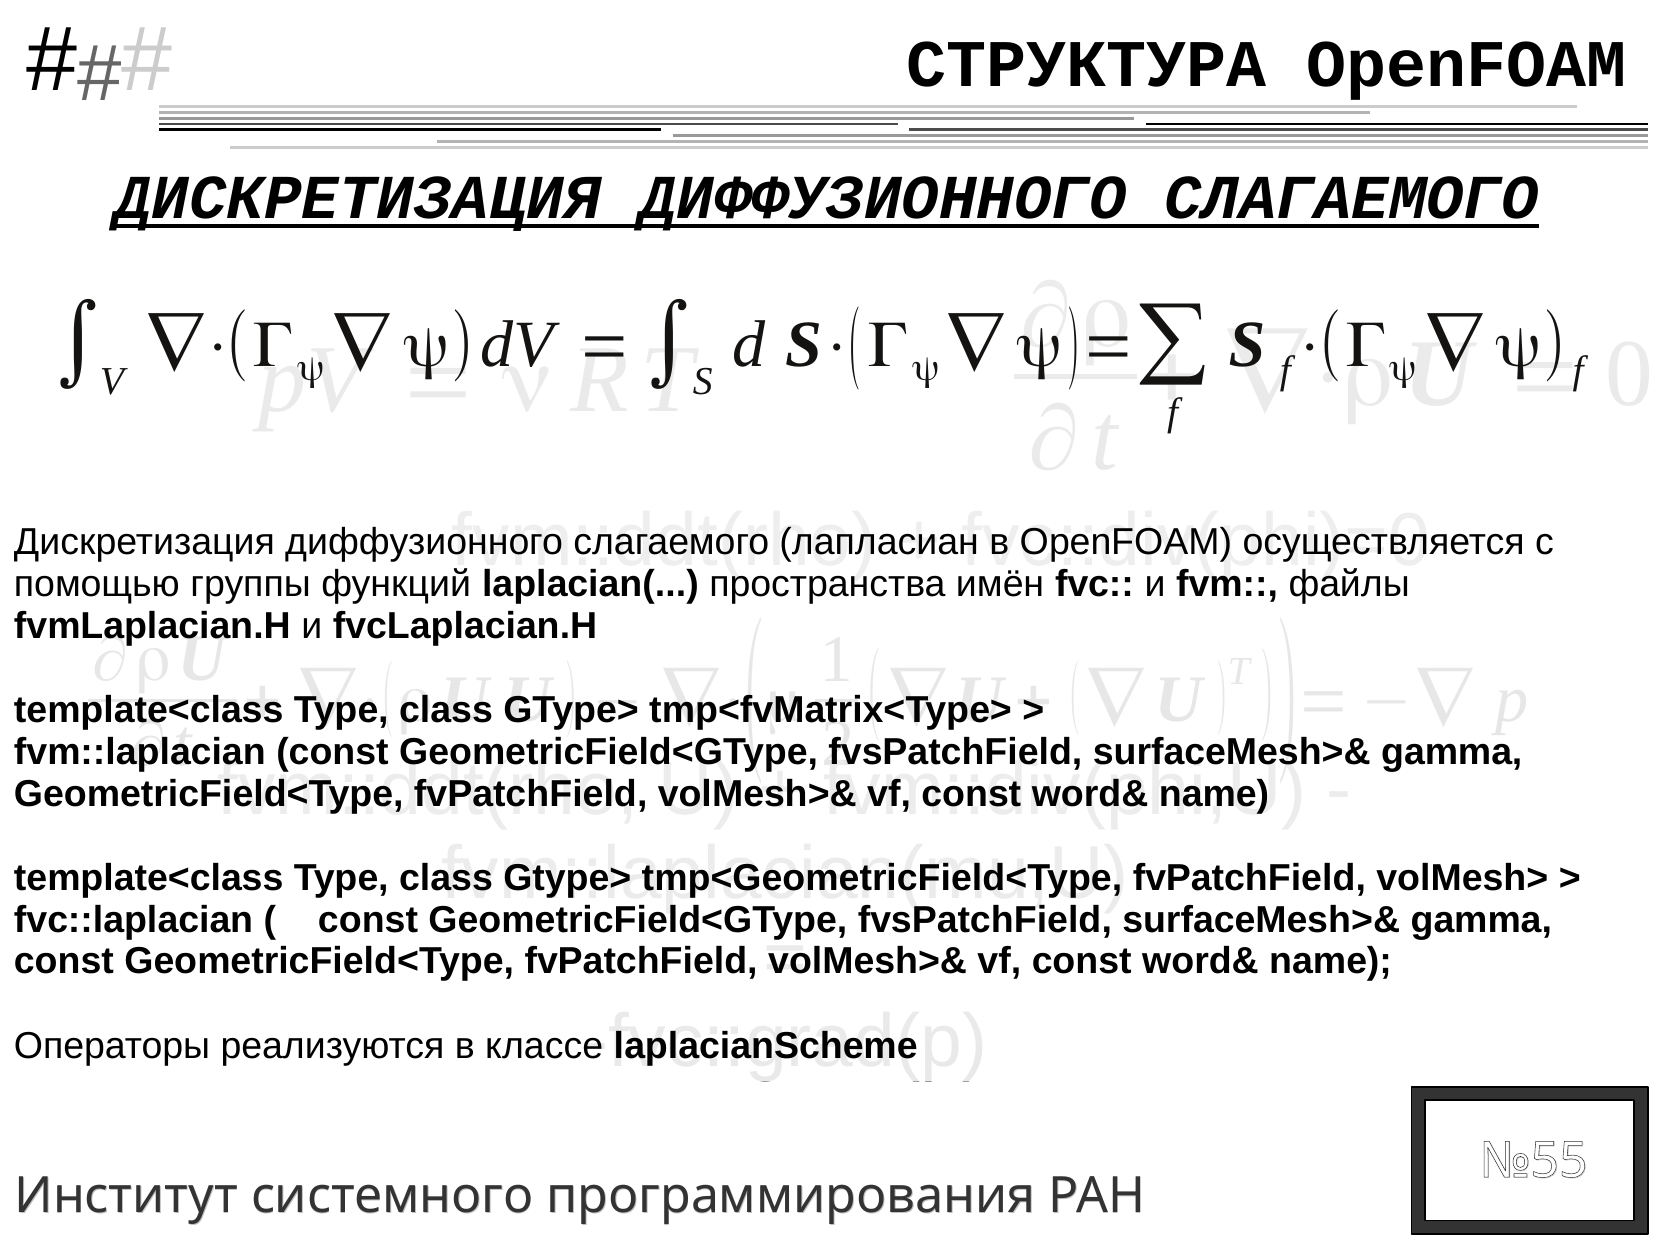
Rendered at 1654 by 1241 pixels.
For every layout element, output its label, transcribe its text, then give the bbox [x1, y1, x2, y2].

chart [44, 295, 1590, 435]
text_box Дискретизация диффузионного слагаемого (лапласиан в OpenFOAM) осуществляется с помощью группы функций laplacian(...) пространства имён fvc:: и fvm::, файлы fvmLaplacian.H и fvcLaplacian.H template<class Type, class GType> tmp<fvMatrix<Type> > fvm::laplacian (const GeometricField<GType, fvsPatchField, surfaceMesh>& gamma, GeometricField<Type, fvPatchField, volMesh>& vf, const word& name) template<class Type, class Gtype> tmp<GeometricField<Type, fvPatchField, volMesh> > fvc::laplacian ( const GeometricField<GType, fvsPatchField, surfaceMesh>& gamma, const GeometricField<Type, fvPatchField, volMesh>& vf, const word& name); Операторы реализуются в классе laplacianScheme [0, 512, 1654, 1074]
title ДИСКРЕТИЗАЦИЯ ДИФФУЗИОННОГО СЛАГАЕМОГО [0, 147, 1654, 257]
